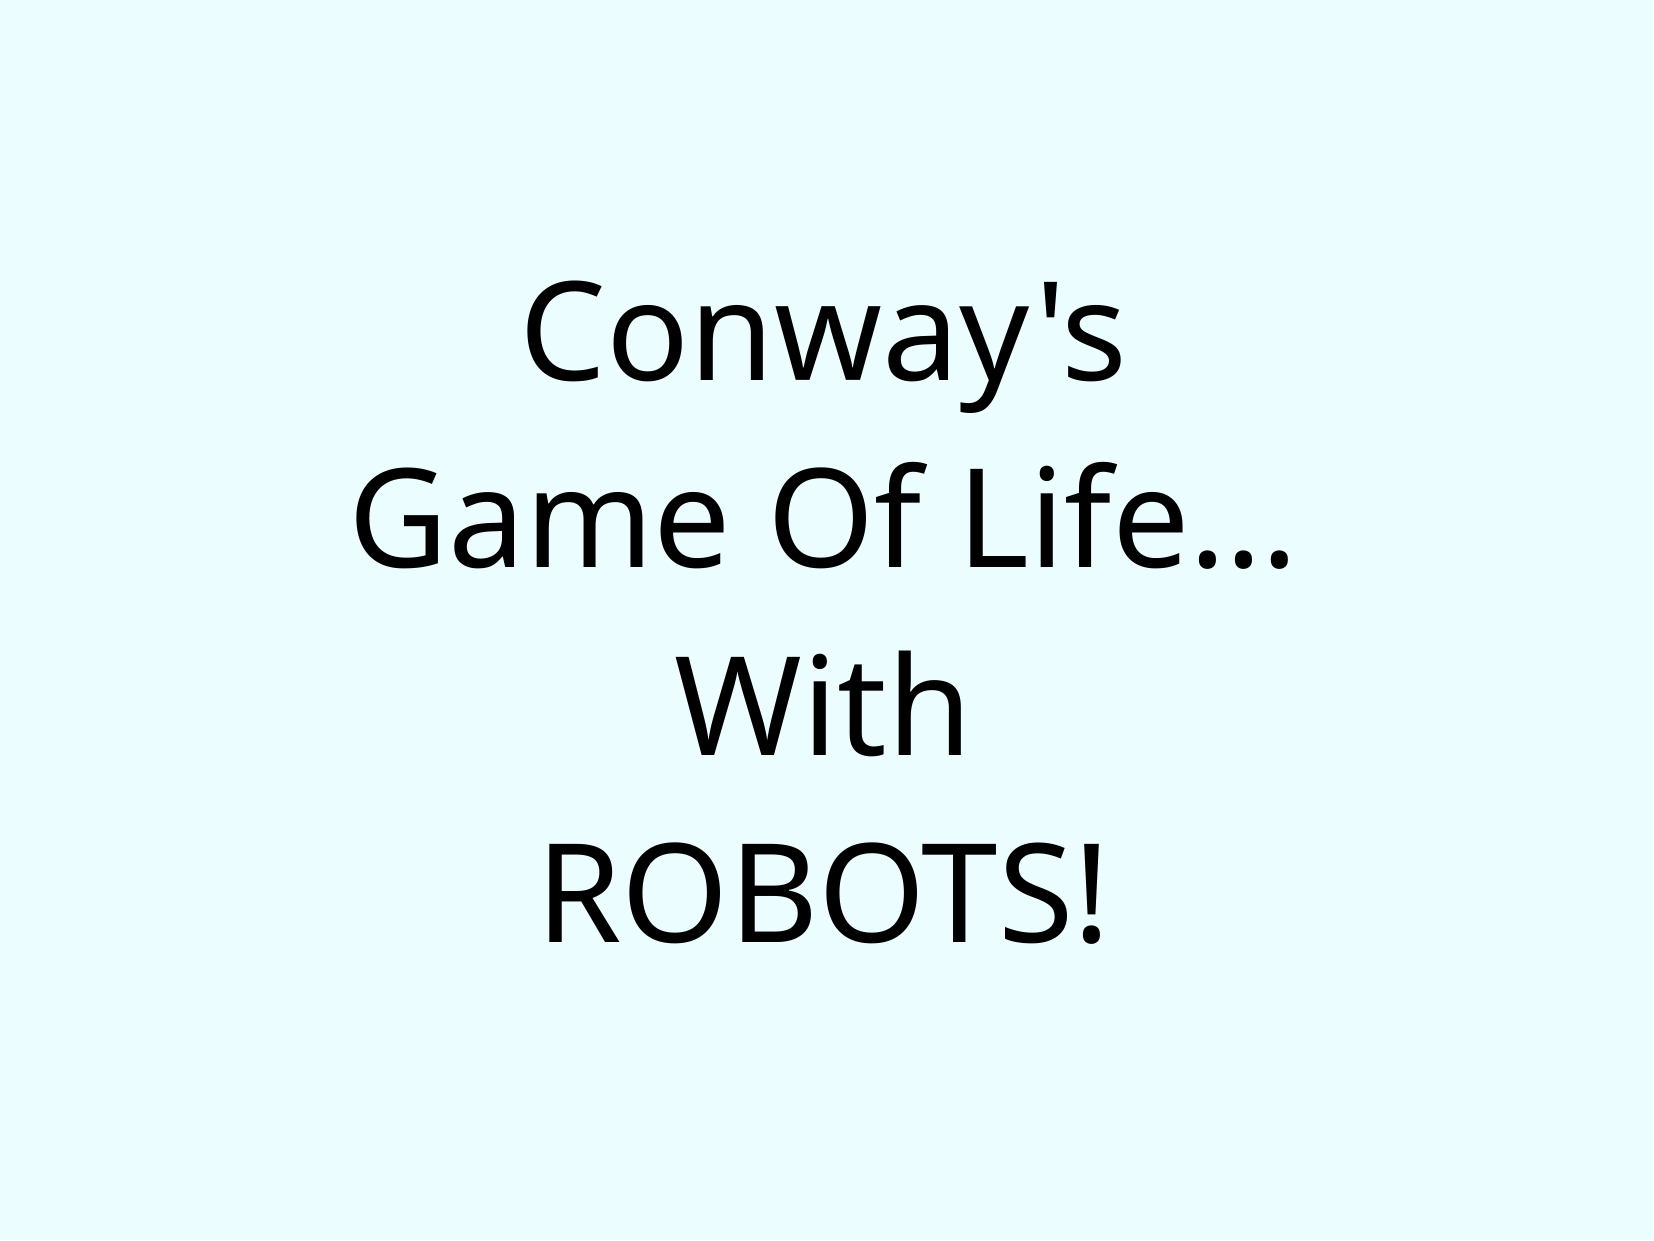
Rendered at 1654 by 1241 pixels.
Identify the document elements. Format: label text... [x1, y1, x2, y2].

text_box Conway's Game Of Life… With ROBOTS! [79, 0, 1568, 1229]
